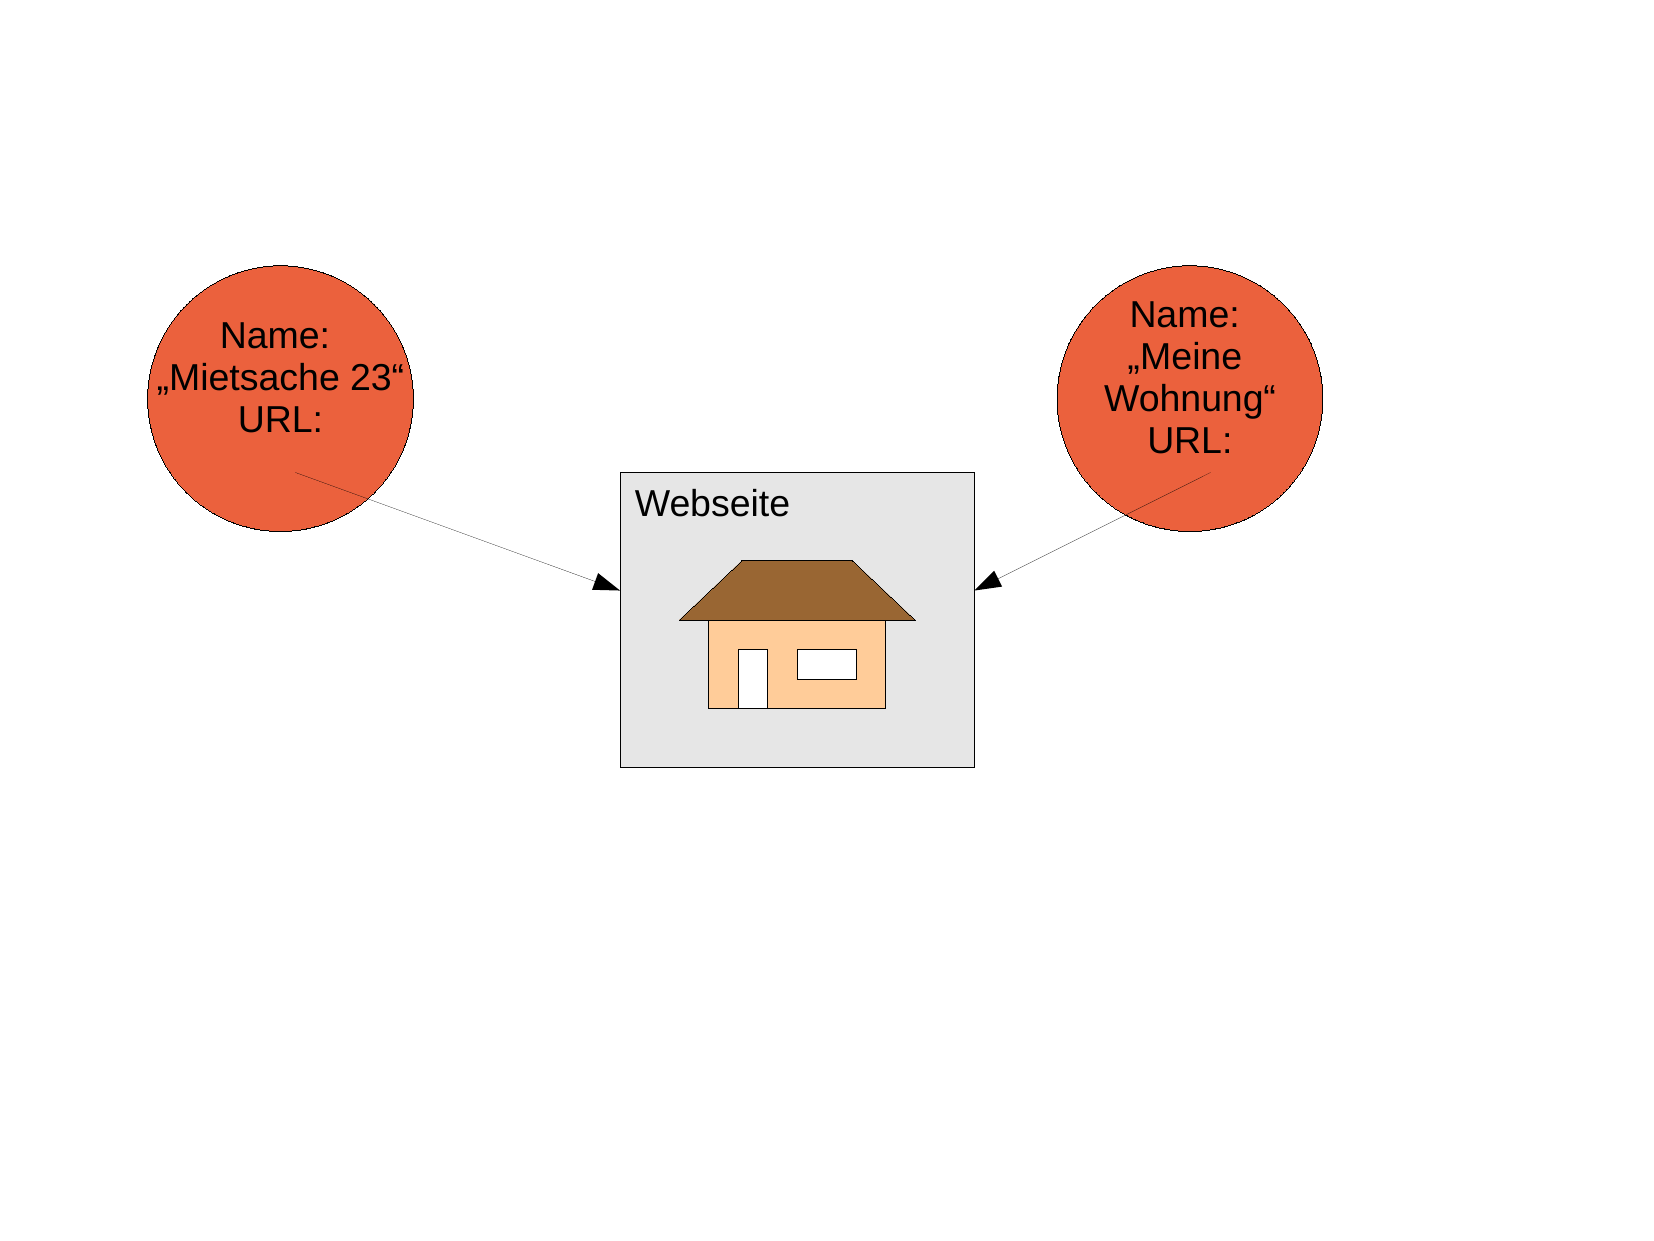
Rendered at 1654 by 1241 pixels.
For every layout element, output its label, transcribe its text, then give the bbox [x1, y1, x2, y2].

text_box Name: „Meine Wohnung“ URL: [1057, 265, 1323, 532]
text_box Webseite [620, 474, 805, 532]
text_box Name: „Mietsache 23“ URL: [147, 265, 414, 532]
text_box [620, 472, 975, 768]
